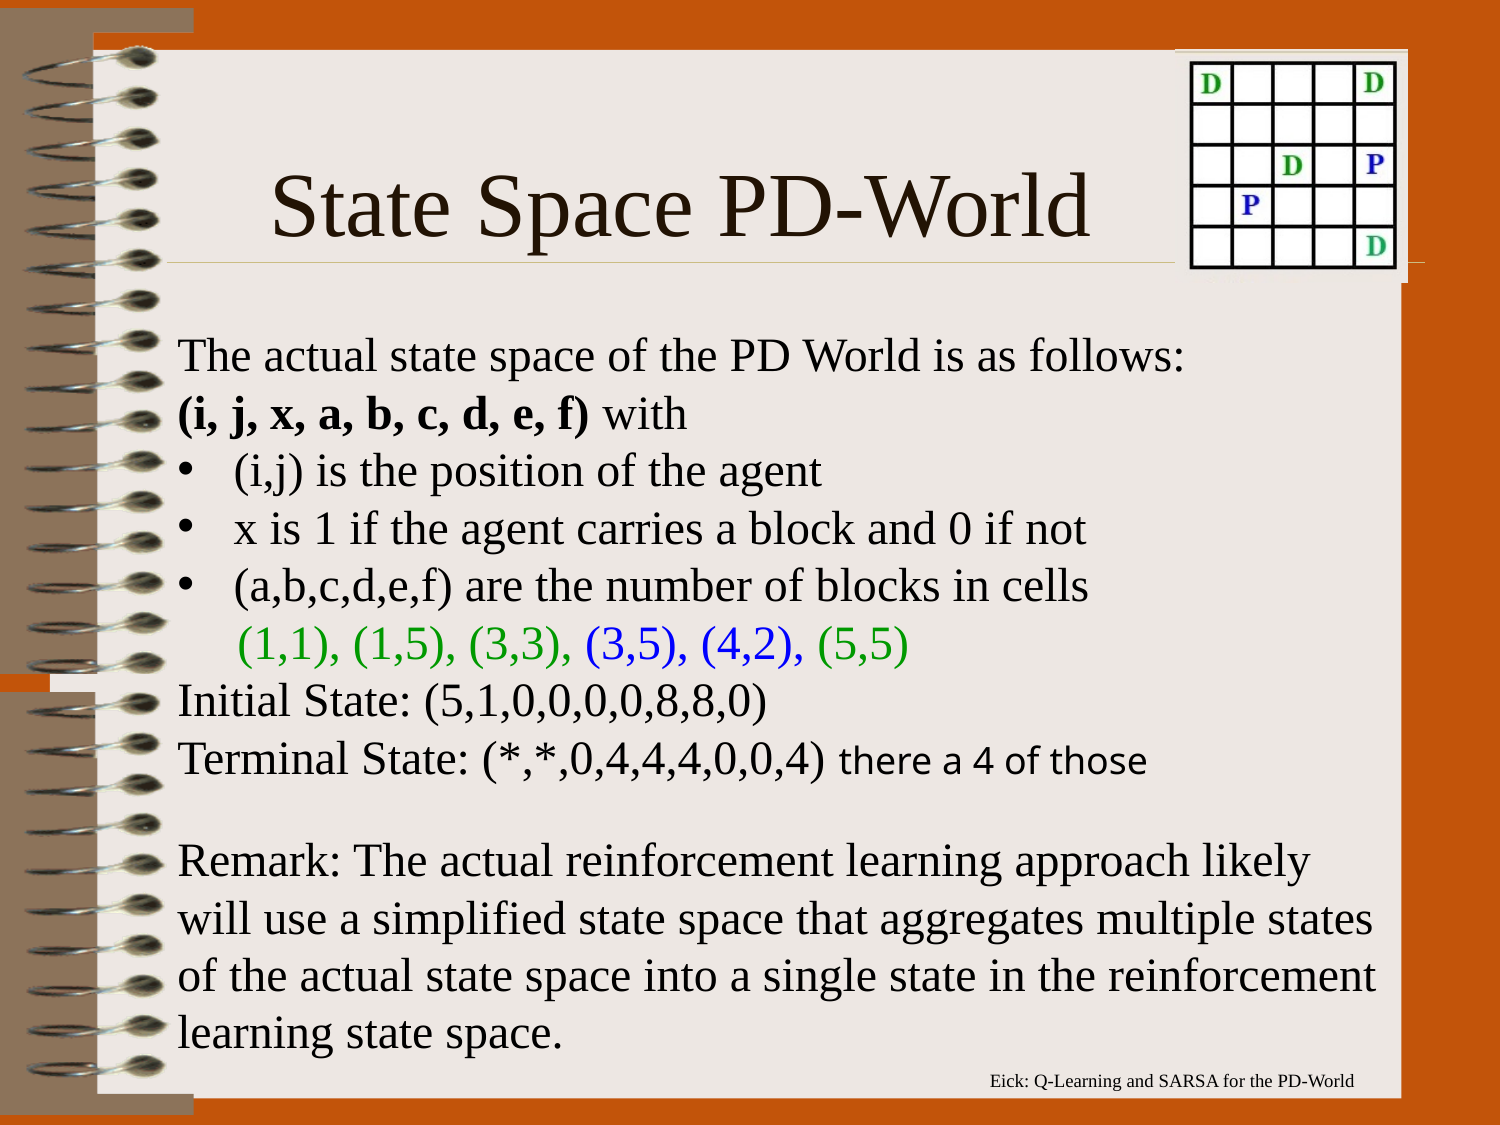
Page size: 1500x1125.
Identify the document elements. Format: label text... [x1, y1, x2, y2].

picture [0, 8, 194, 674]
title State Space PD-World [174, 125, 1175, 275]
text_box The actual state space of the PD World is as follows: (i, j, x, a, b, c, d, e, f) with (i,j) is the position of the agent x is 1 if the agent carries a block and 0 if not (a,b,c,d,e,f) are the number of blocks in cells (1,1), (1,5), (3,3), (3,5), (4,2), (5,5) Initial State: (5,1,0,0,0,0,8,8,0) Terminal State: (*,*,0,4,4,4,0,0,4) there a 4 of those Remark: The actual reinforcement learning approach likely will use a simplified state space that aggregates multiple states of the actual state space into a single state in the reinforcement learning state space. [162, 316, 1463, 1125]
picture [1175, 49, 1408, 283]
picture [0, 692, 162, 1115]
